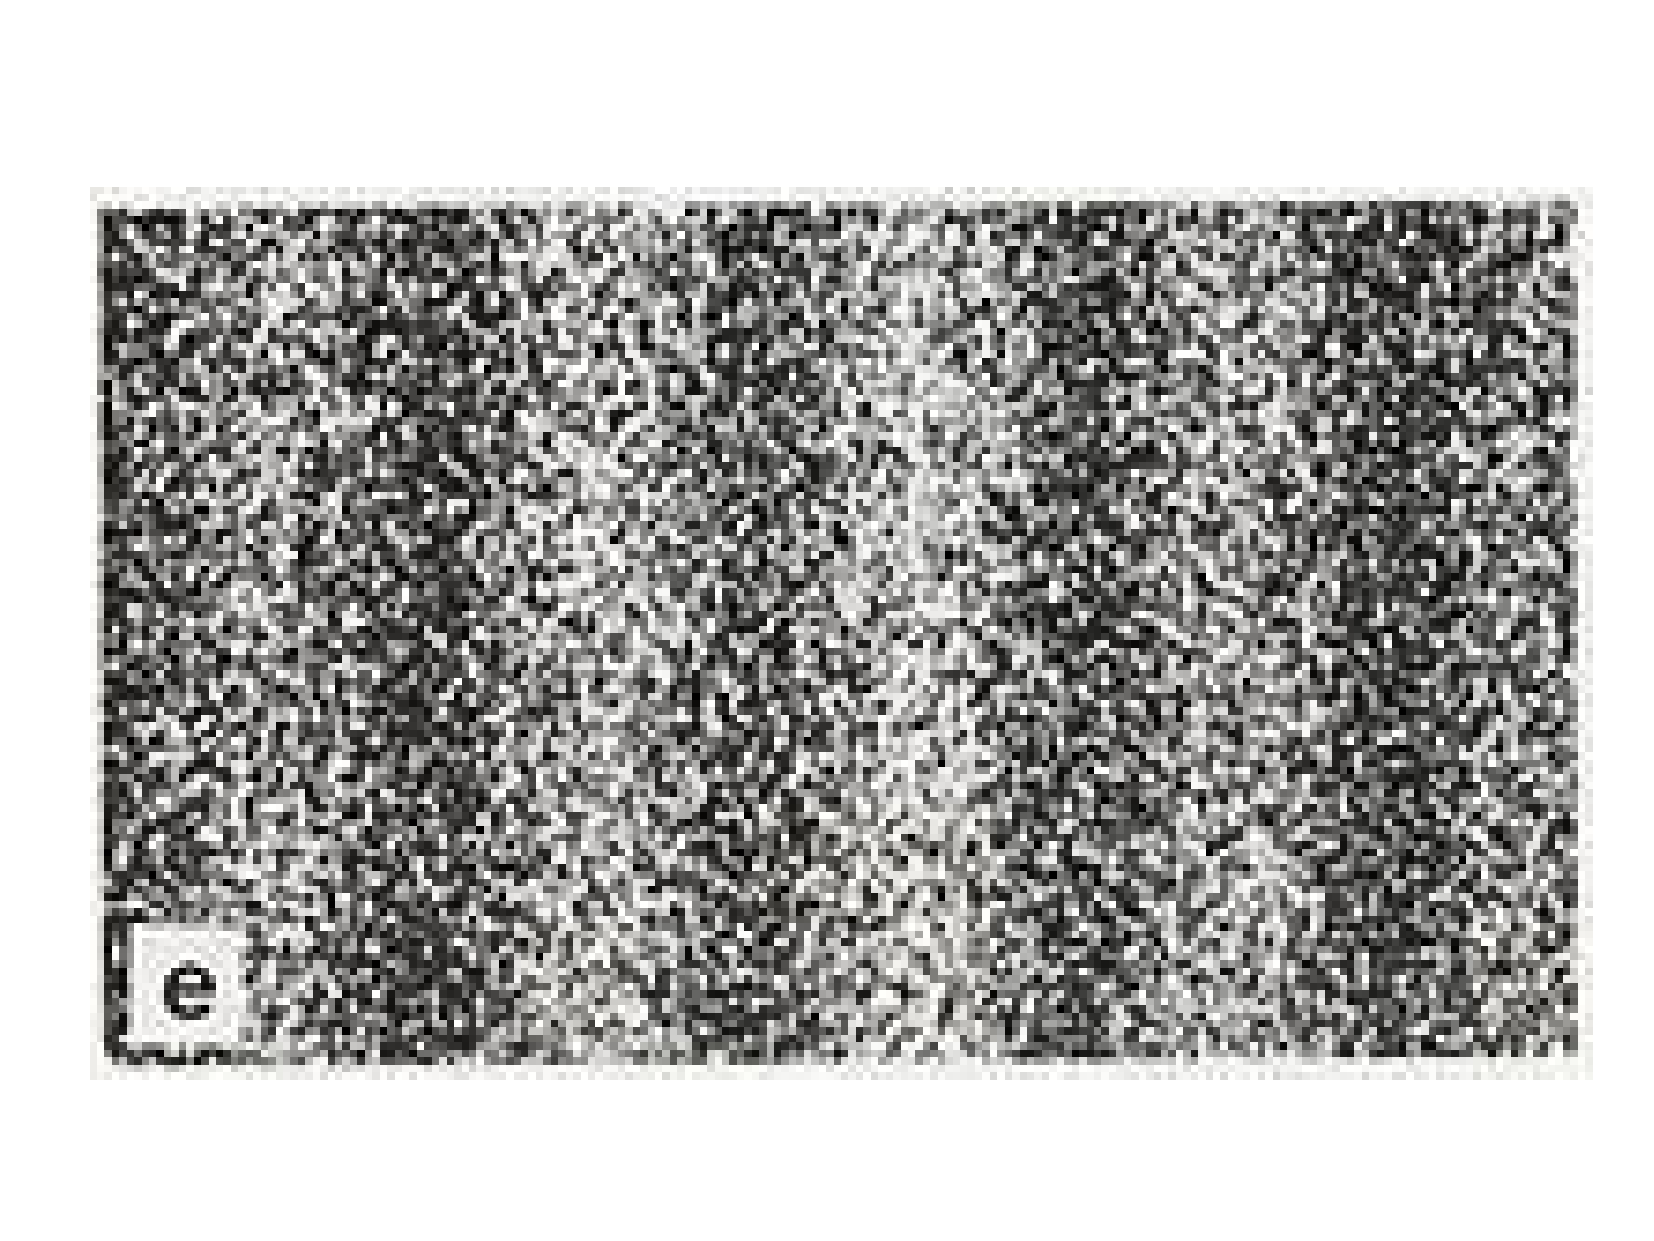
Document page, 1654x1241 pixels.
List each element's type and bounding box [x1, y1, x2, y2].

picture [90, 187, 1593, 1081]
